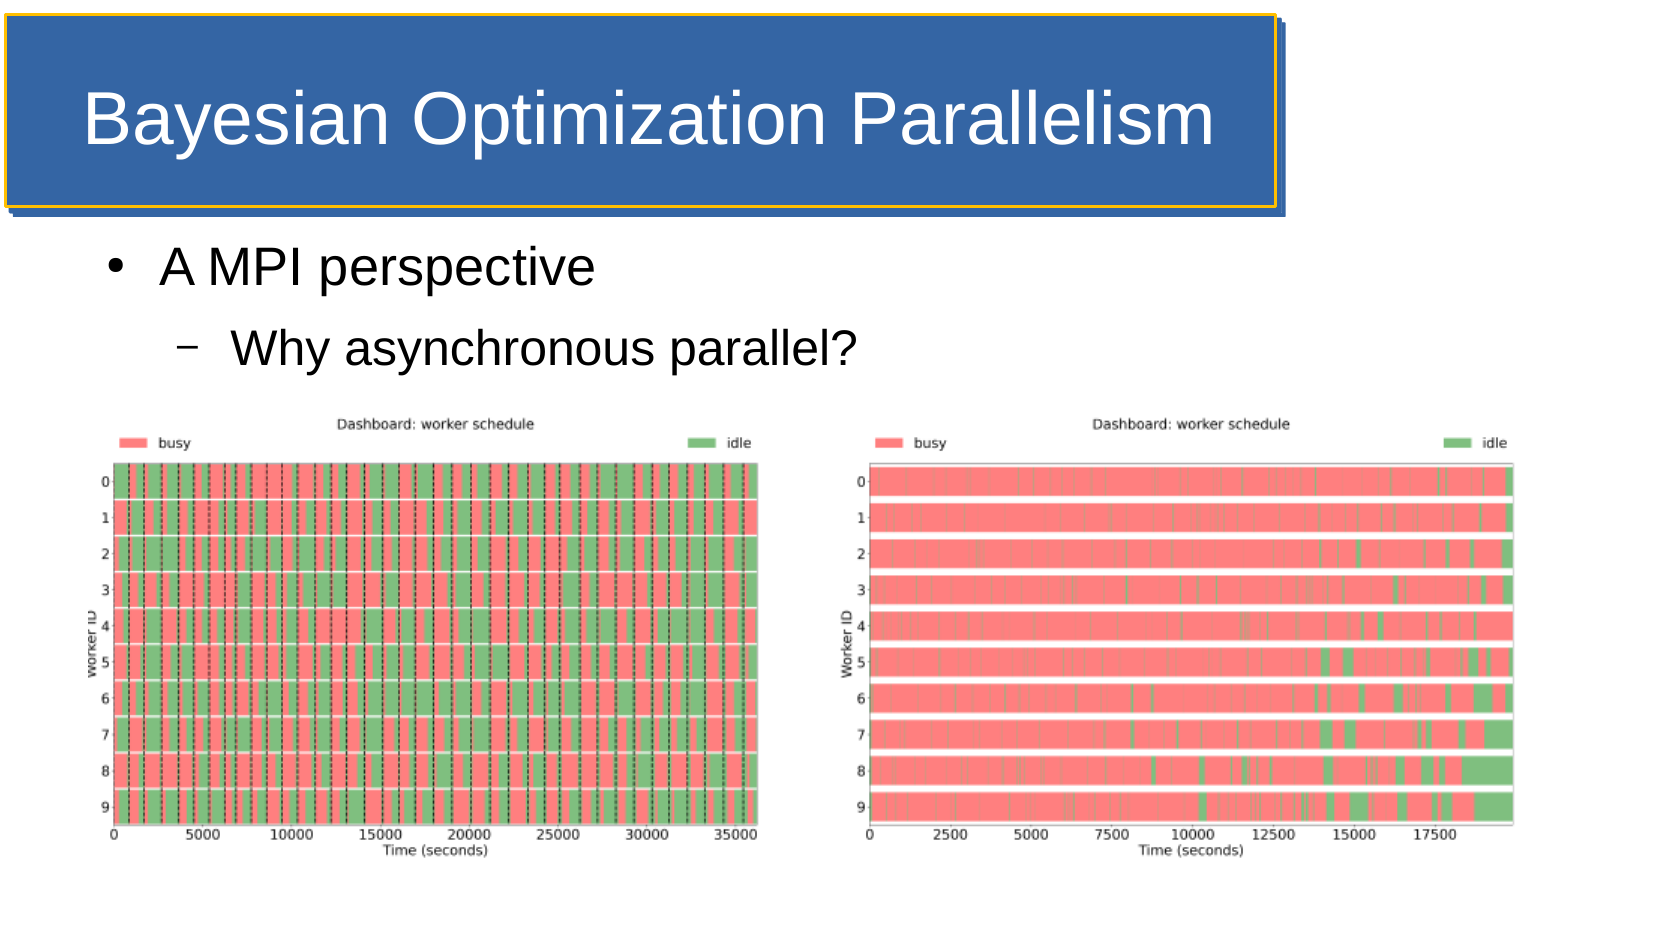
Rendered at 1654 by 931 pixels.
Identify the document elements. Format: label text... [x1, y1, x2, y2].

list A MPI perspective Why asynchronous parallel? [88, 236, 1565, 798]
title Bayesian Optimization Parallelism [82, 44, 1235, 192]
picture [88, 412, 1528, 867]
